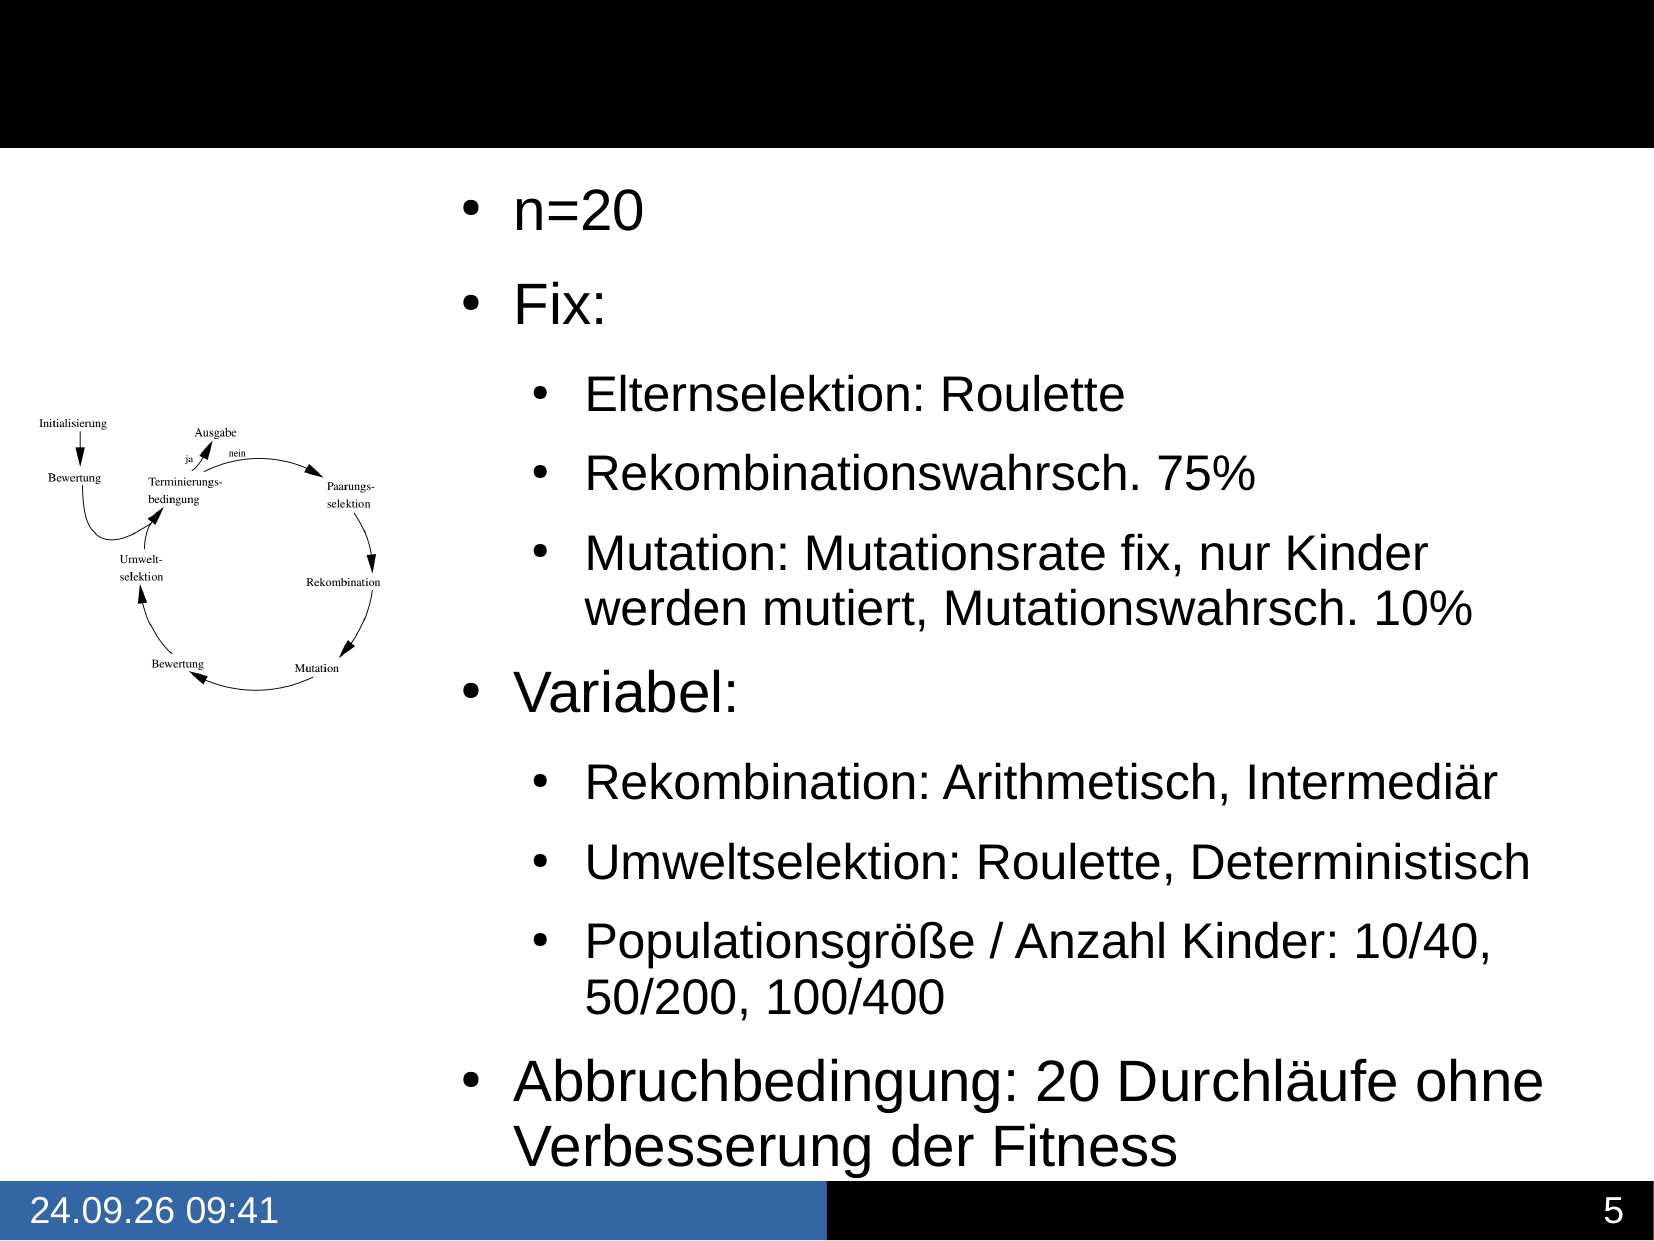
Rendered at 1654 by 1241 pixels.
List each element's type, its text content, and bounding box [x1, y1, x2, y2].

list n=20 Fix: Elternselektion: Roulette Rekombinationswahrsch. 75% Mutation: Mutationsrate fix, nur Kinder werden mutiert, Mutationswahrsch. 10% Variabel: Rekombination: Arithmetisch, Intermediär Umweltselektion: Roulette, Deterministisch Populationsgröße / Anzahl Kinder: 10/40, 50/200, 100/400 Abbruchbedingung: 20 Durchläufe ohne Verbesserung der Fitness [442, 177, 1577, 1179]
picture [34, 413, 384, 695]
